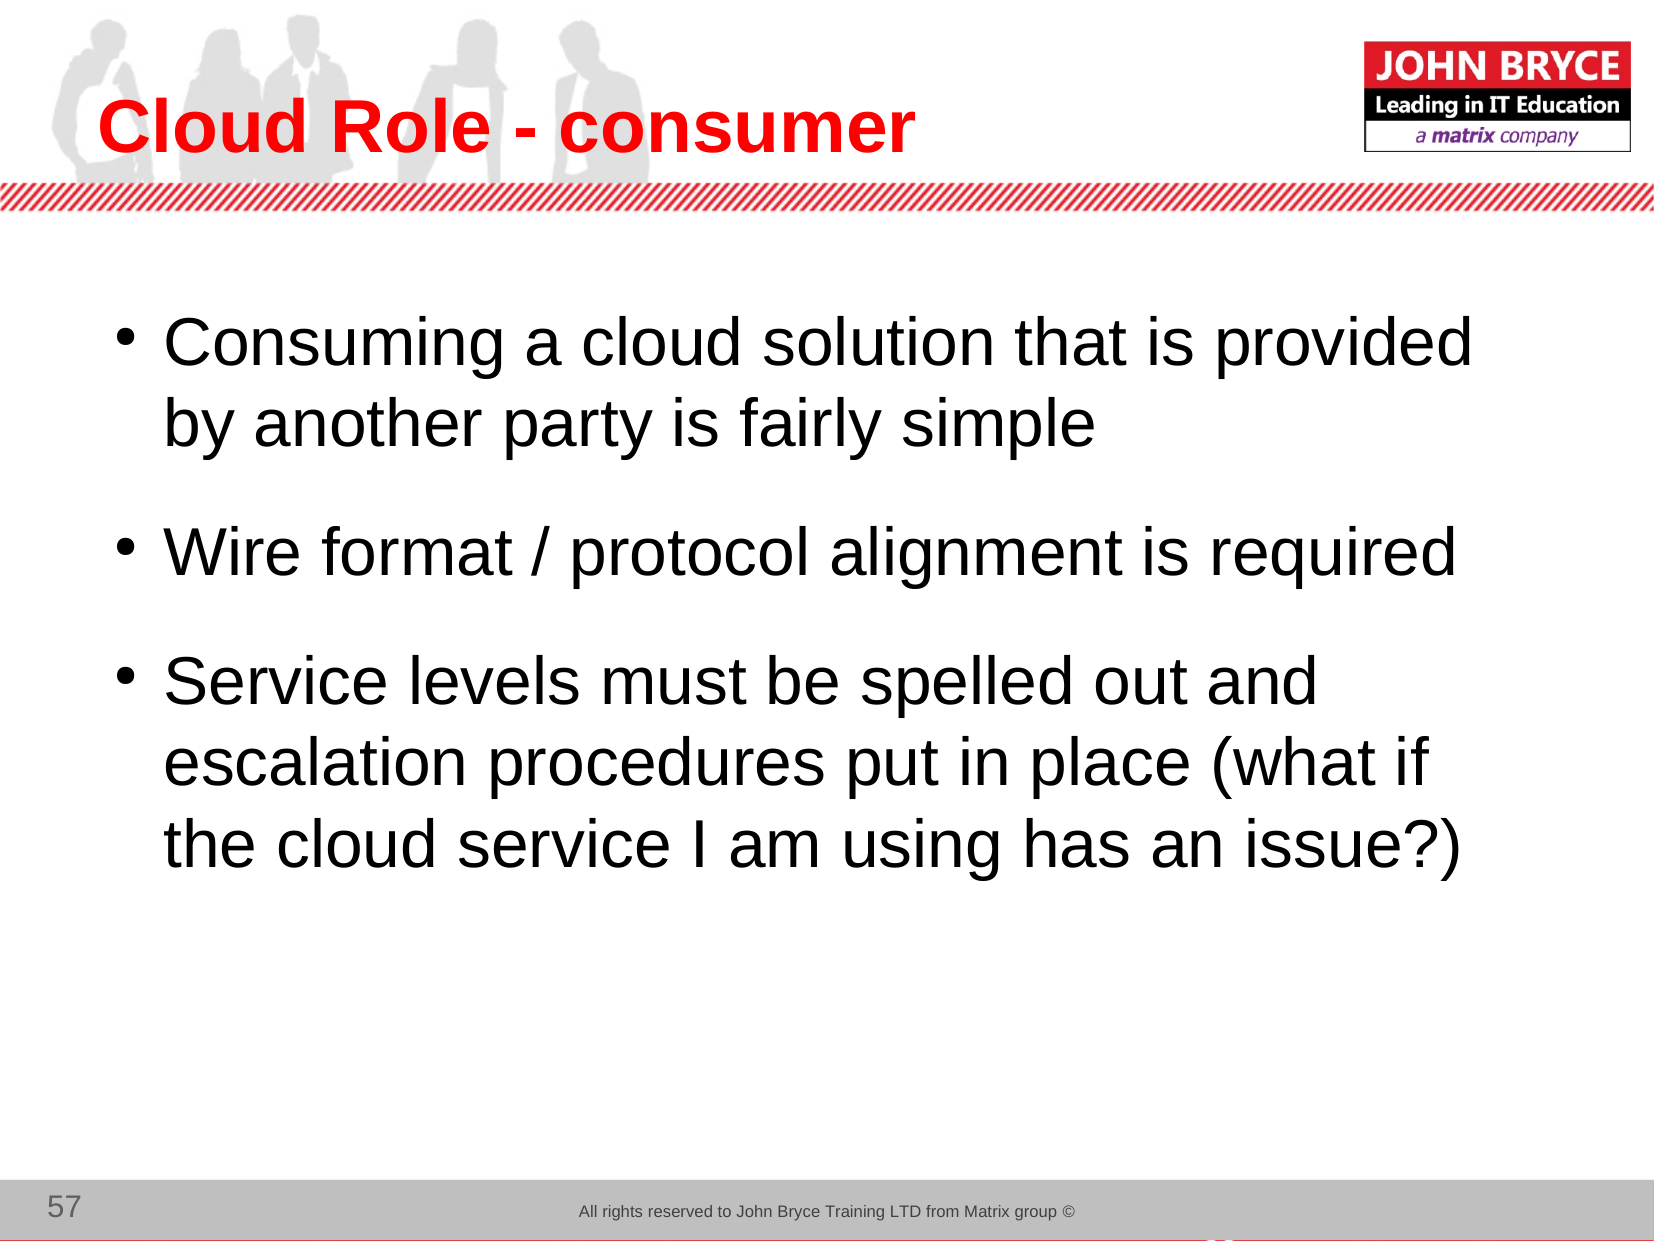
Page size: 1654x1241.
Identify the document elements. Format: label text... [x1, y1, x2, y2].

picture [0, 0, 1654, 1179]
list Consuming a cloud solution that is provided by another party is fairly simple Wire format / protocol alignment is required Service levels must be spelled out and escalation procedures put in place (what if the cloud service I am using has an issue?) [82, 290, 1538, 1010]
title Cloud Role - consumer [82, 20, 1571, 228]
